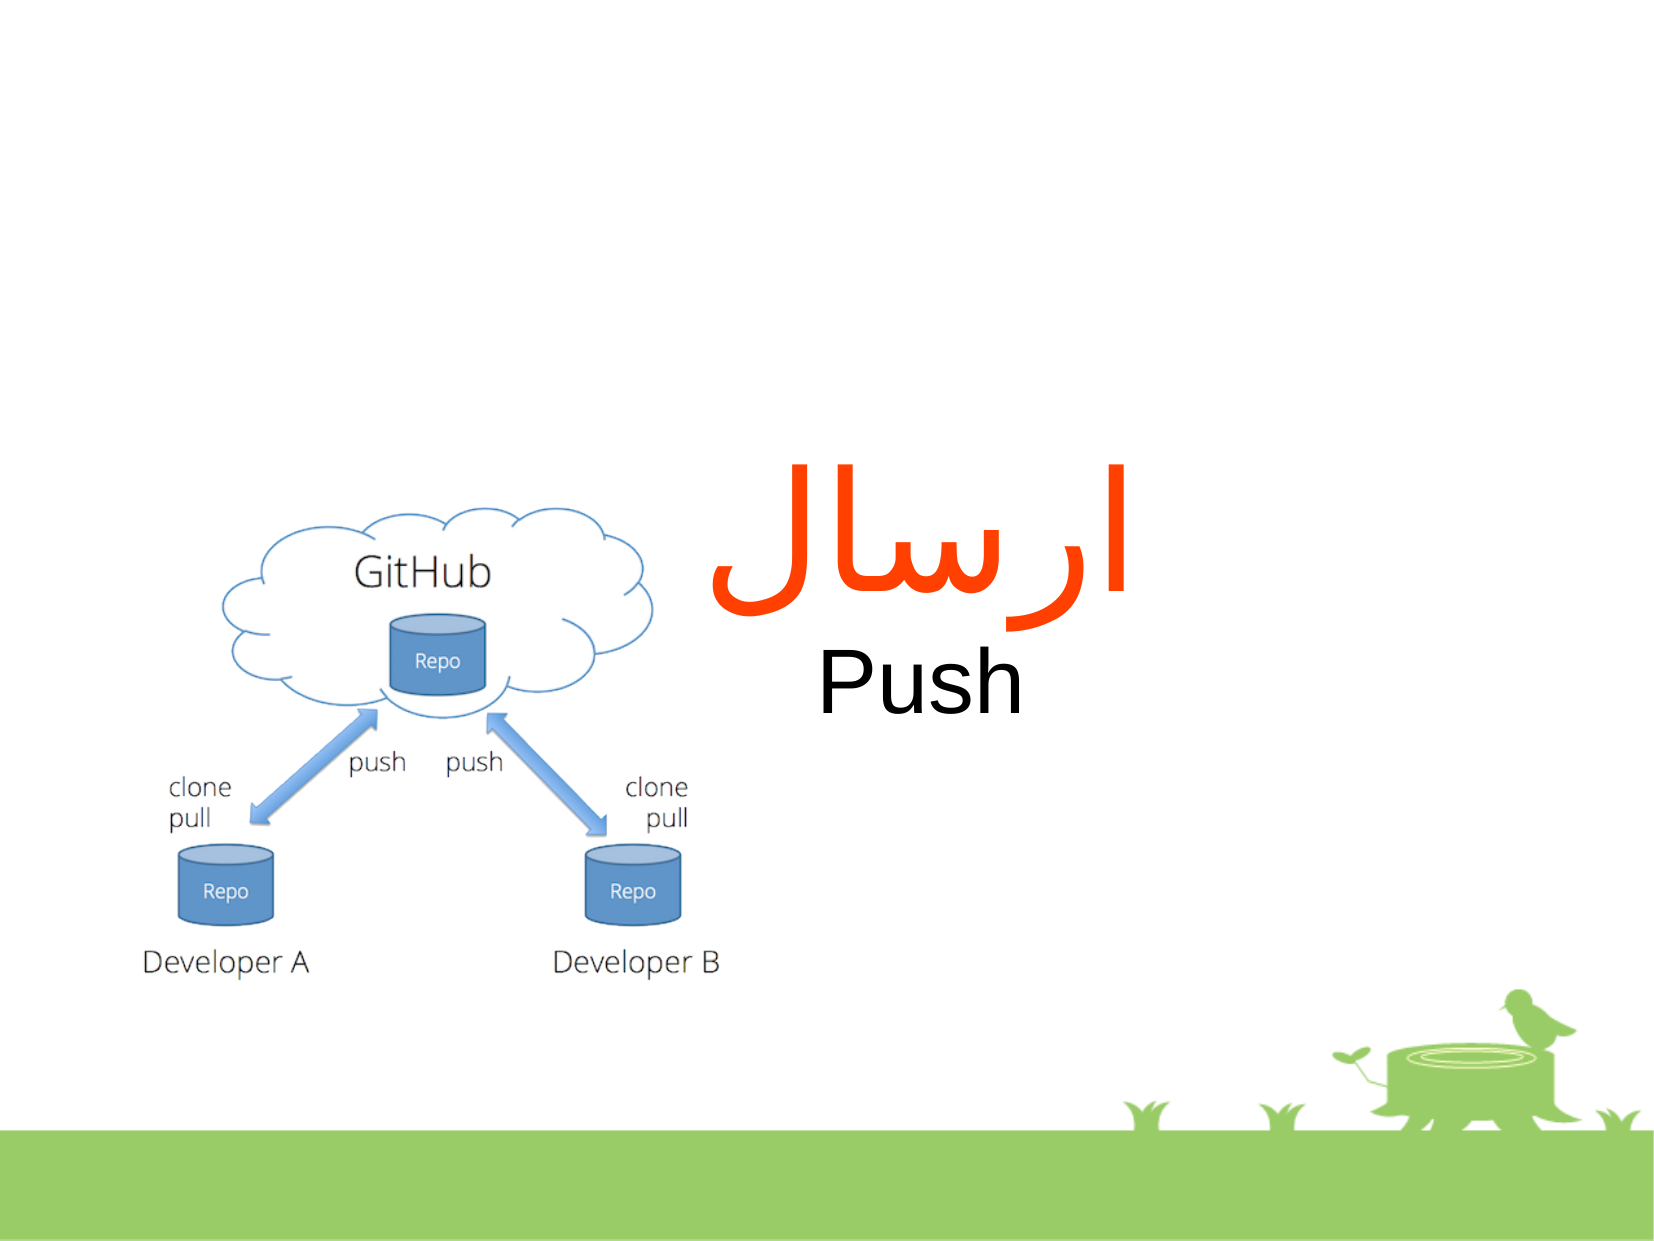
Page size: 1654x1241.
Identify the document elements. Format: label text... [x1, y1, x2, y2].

picture [0, 0, 1654, 1241]
title ارسال Push [176, 420, 1654, 750]
